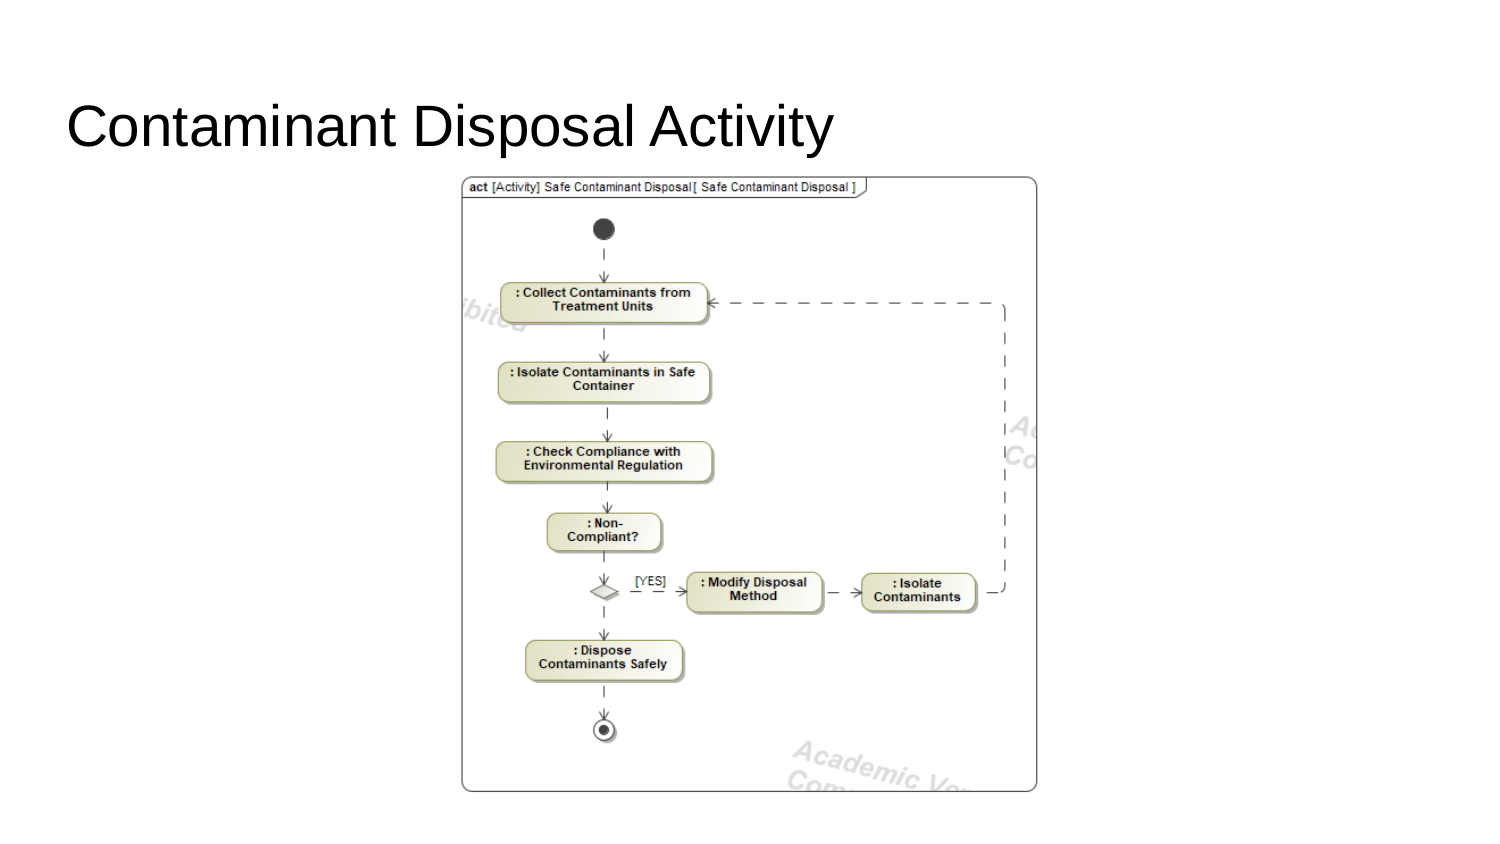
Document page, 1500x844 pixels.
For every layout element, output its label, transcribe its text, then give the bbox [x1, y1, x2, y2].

picture [457, 172, 1043, 800]
title Contaminant Disposal Activity [51, 72, 1449, 167]
